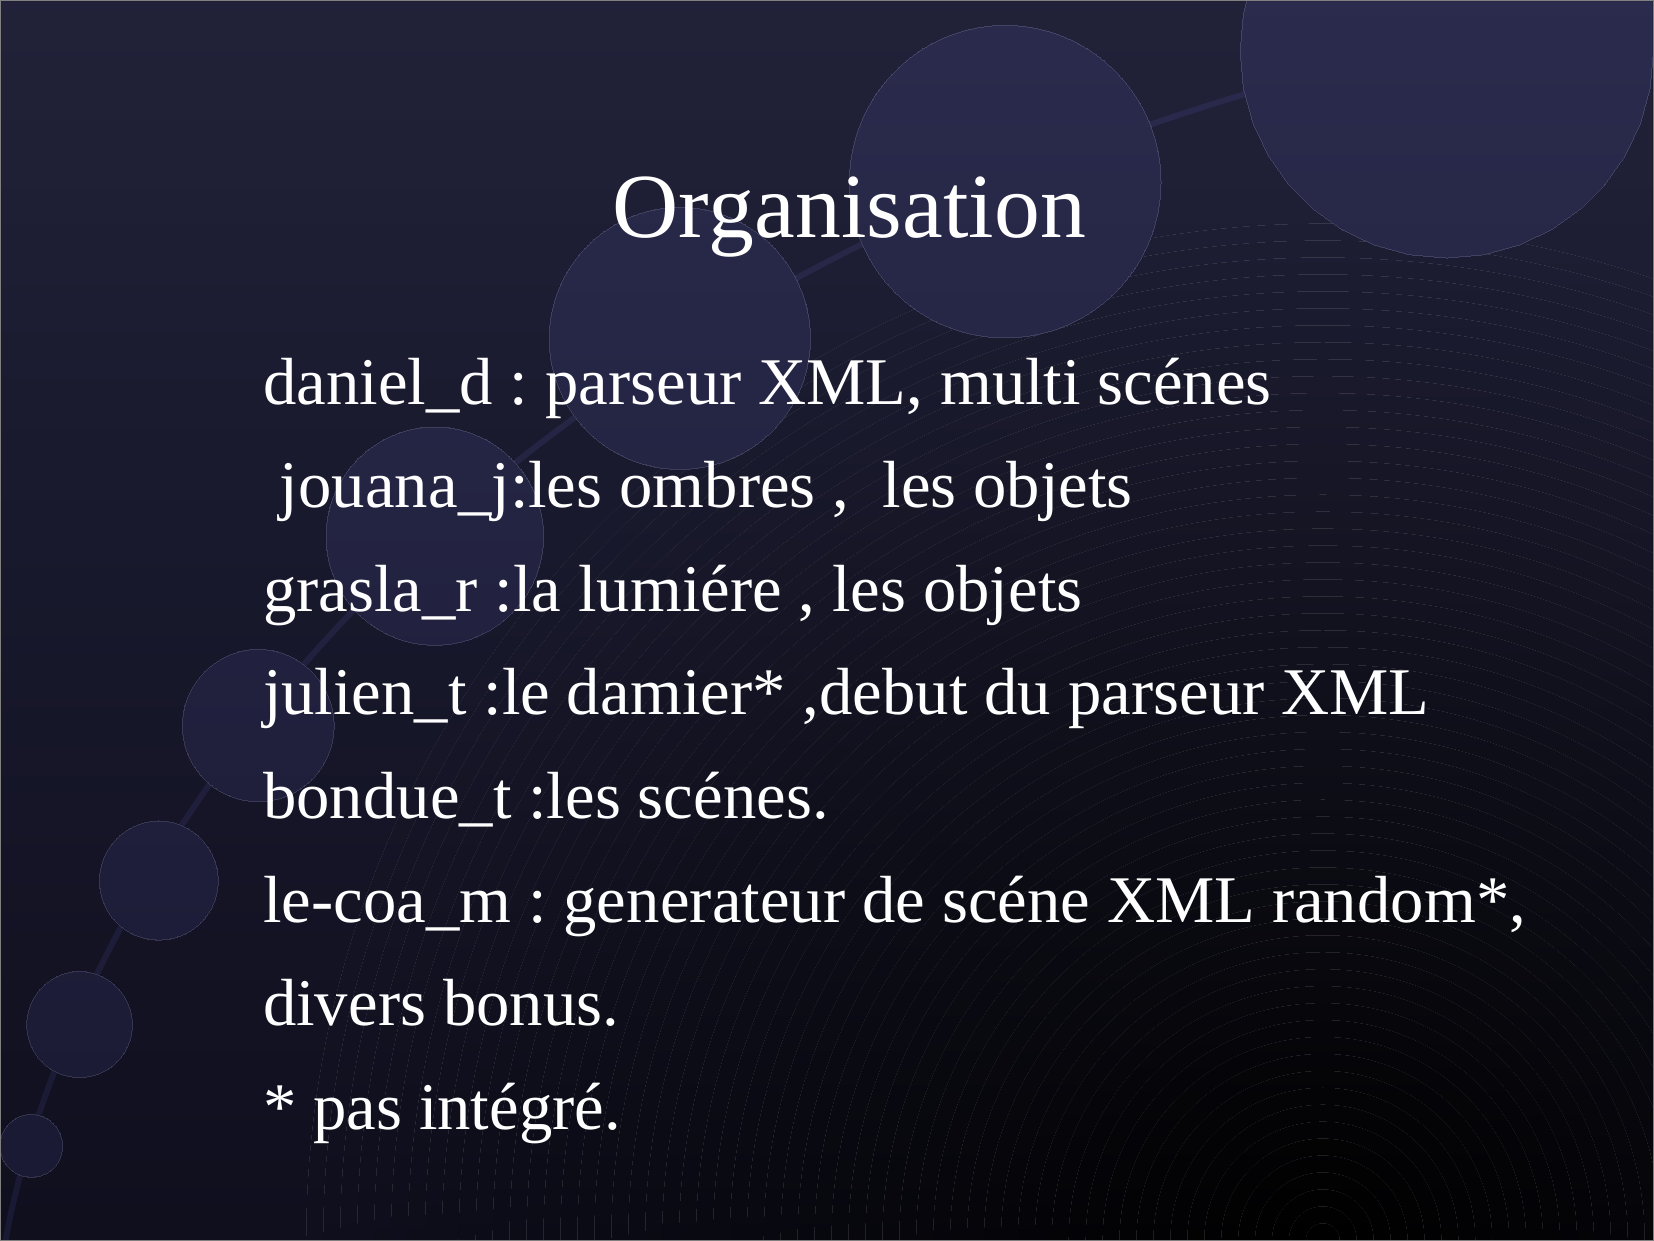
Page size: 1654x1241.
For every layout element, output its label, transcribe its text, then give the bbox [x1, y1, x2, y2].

title Organisation [121, 102, 1534, 310]
list daniel_d : parseur XML, multi scénes jouana_j:les ombres , les objets grasla_r :la lumiére , les objets julien_t :le damier* ,debut du parseur XML bondue_t :les scénes. le-coa_m : generateur de scéne XML random*, divers bonus. * pas intégré. [121, 344, 1534, 1144]
